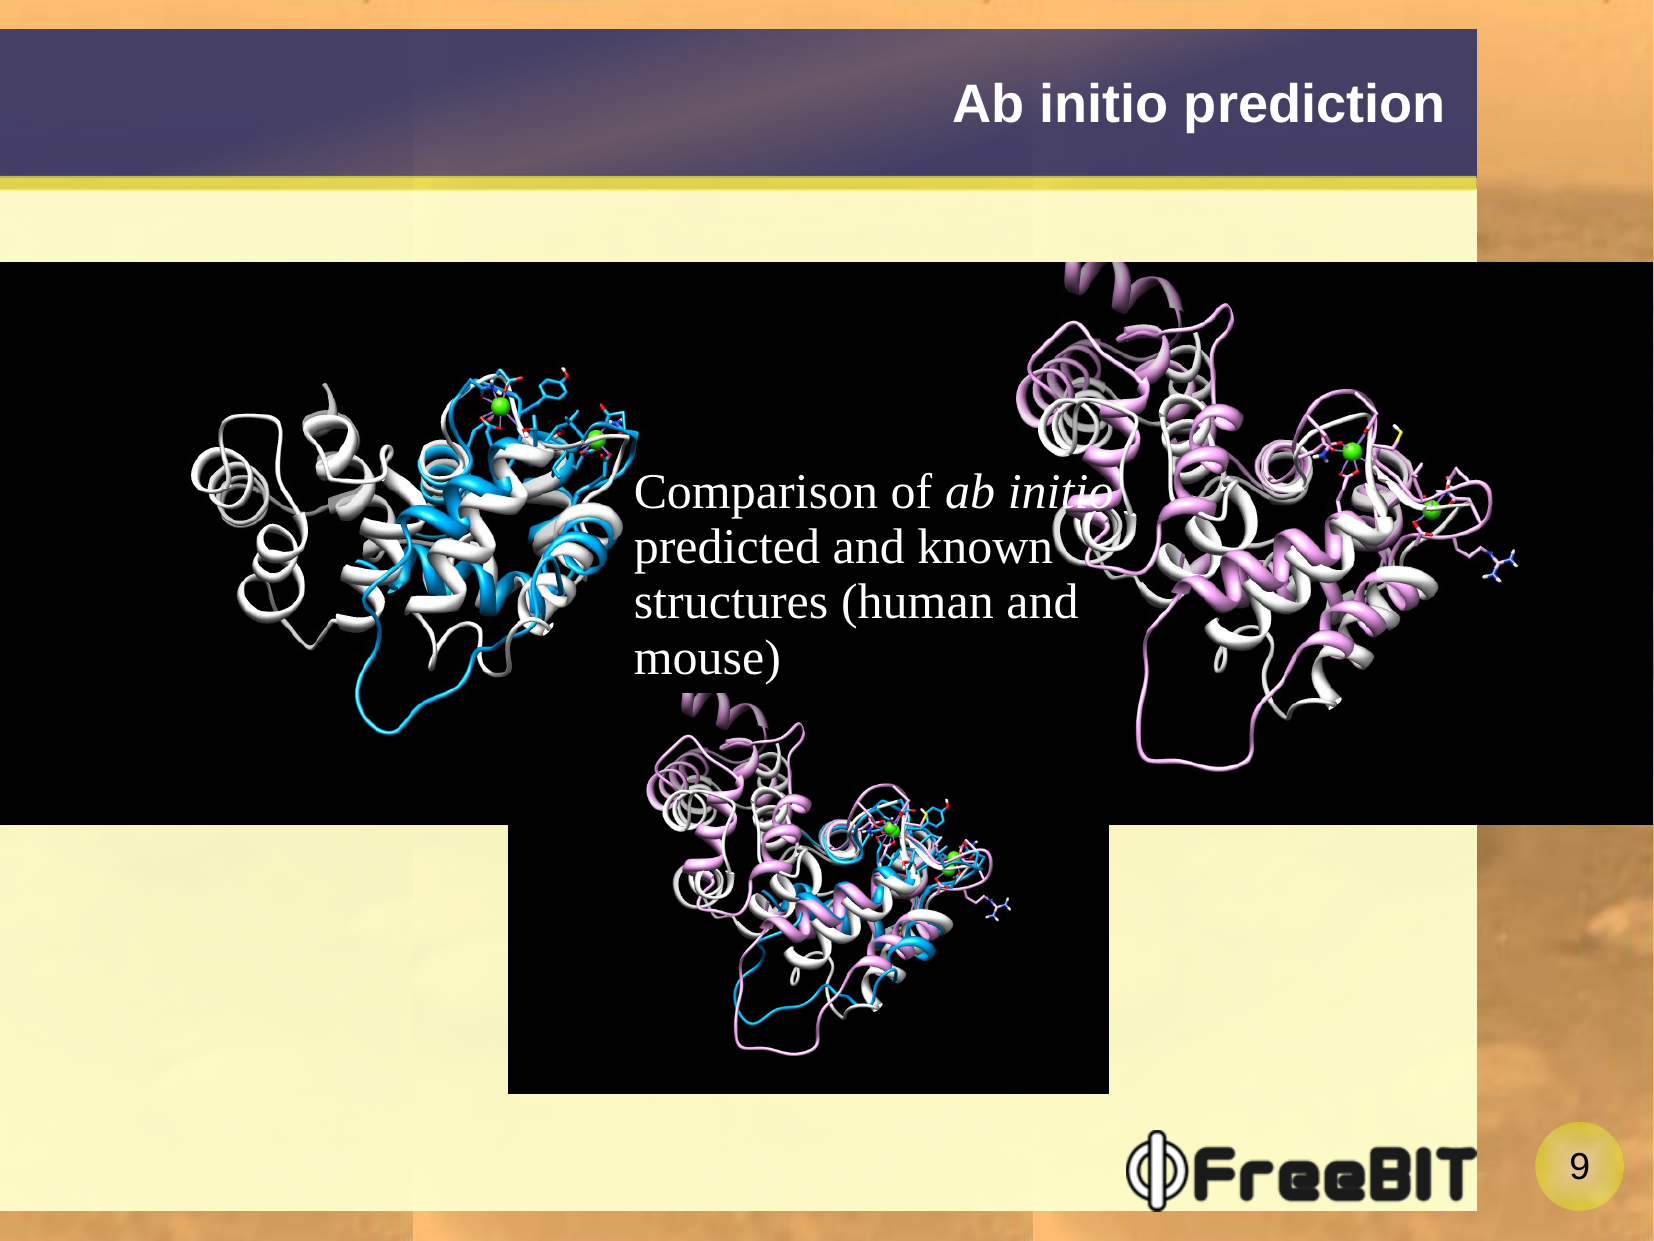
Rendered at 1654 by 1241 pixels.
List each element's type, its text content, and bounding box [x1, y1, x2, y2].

title Ab initio prediction [29, 59, 1447, 148]
text_box Comparison of ab initio predicted and known structures (human and mouse) [633, 463, 1114, 686]
picture [0, 0, 1654, 1241]
